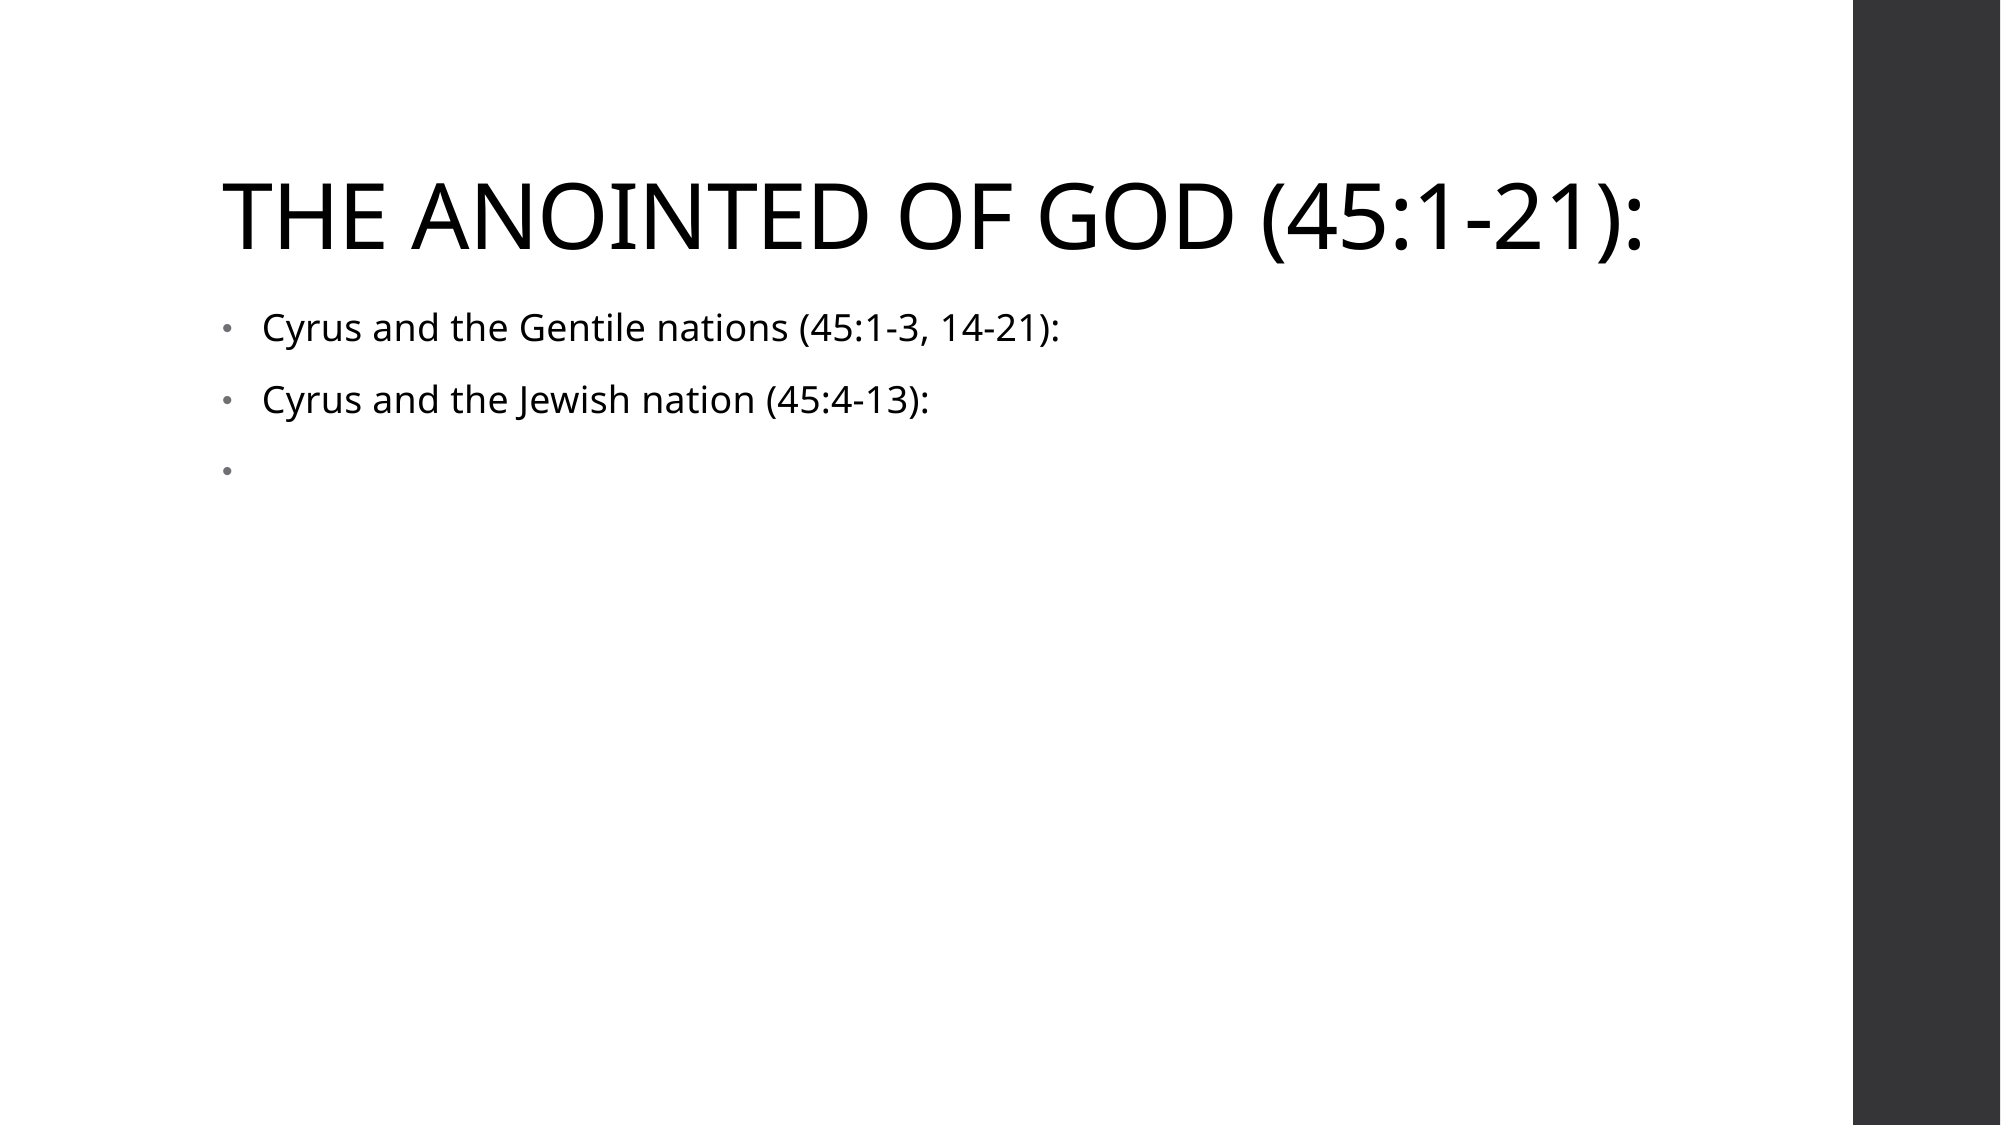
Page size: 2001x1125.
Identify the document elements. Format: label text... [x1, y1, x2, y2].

list Cyrus and the Gentile nations (45:1-3, 14-21): Cyrus and the Jewish nation (45:4-13): [206, 299, 1617, 1014]
title THE ANOINTED OF GOD (45:1-21): [206, 60, 1797, 278]
